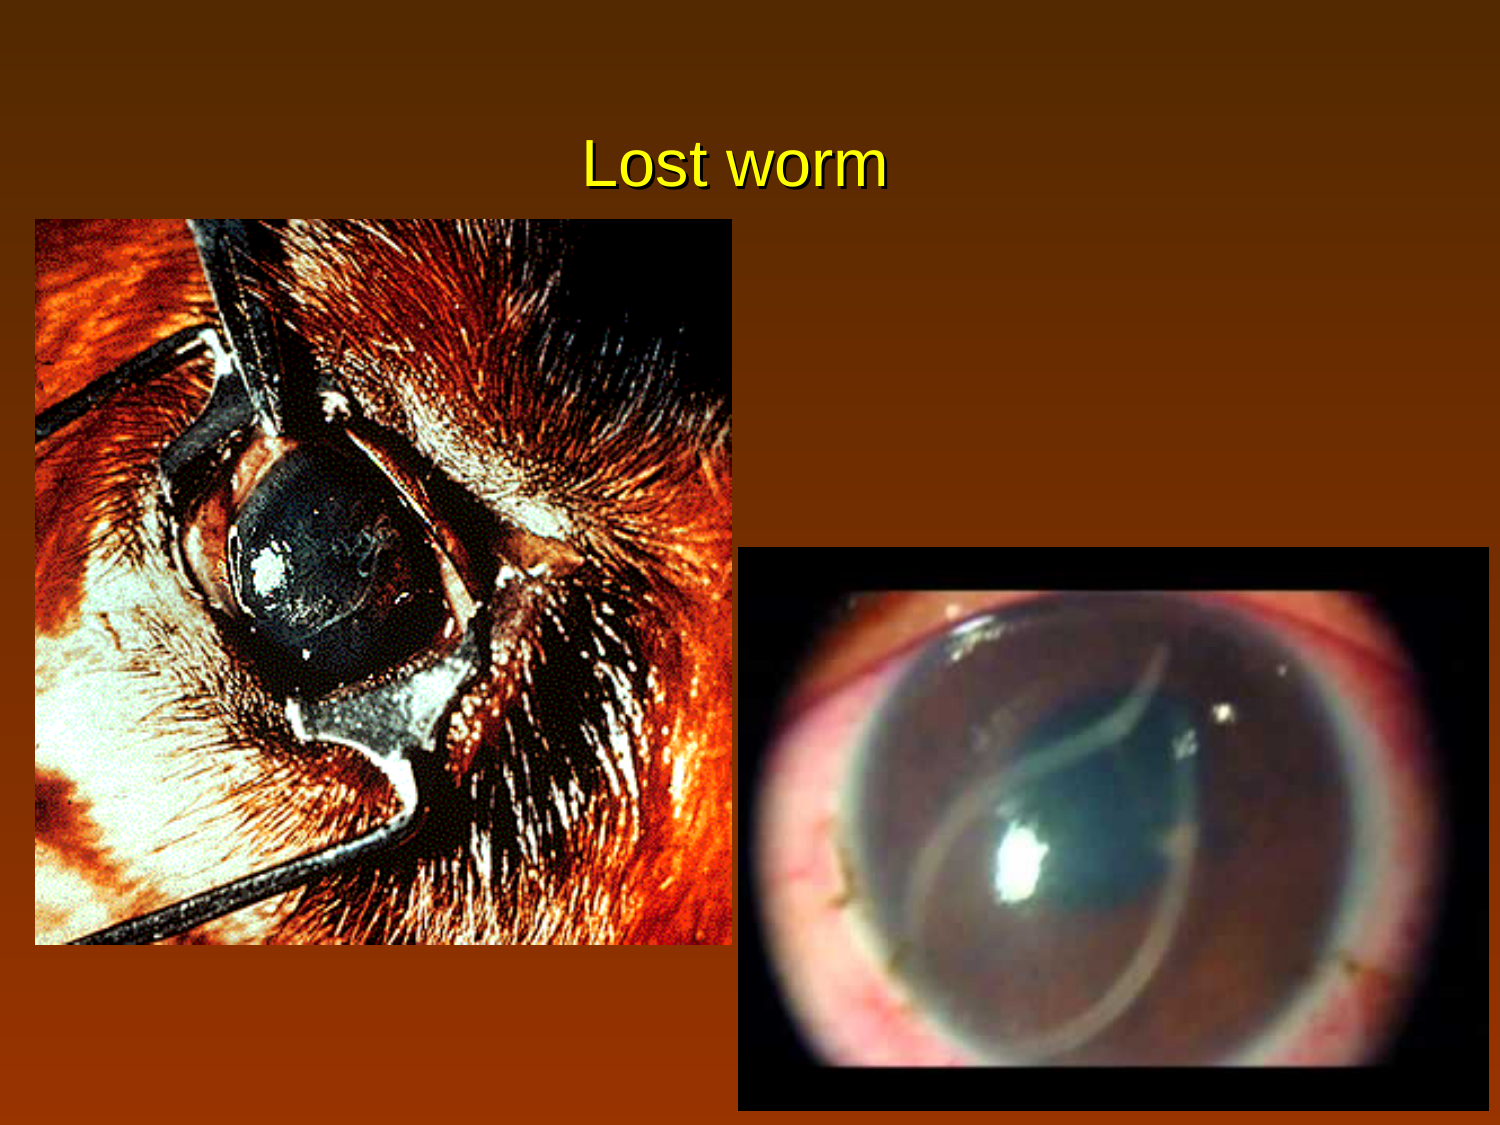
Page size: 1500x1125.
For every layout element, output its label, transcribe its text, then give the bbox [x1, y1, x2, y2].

text_box Lost worm [567, 112, 905, 208]
chart [35, 219, 732, 945]
picture [738, 547, 1489, 1111]
